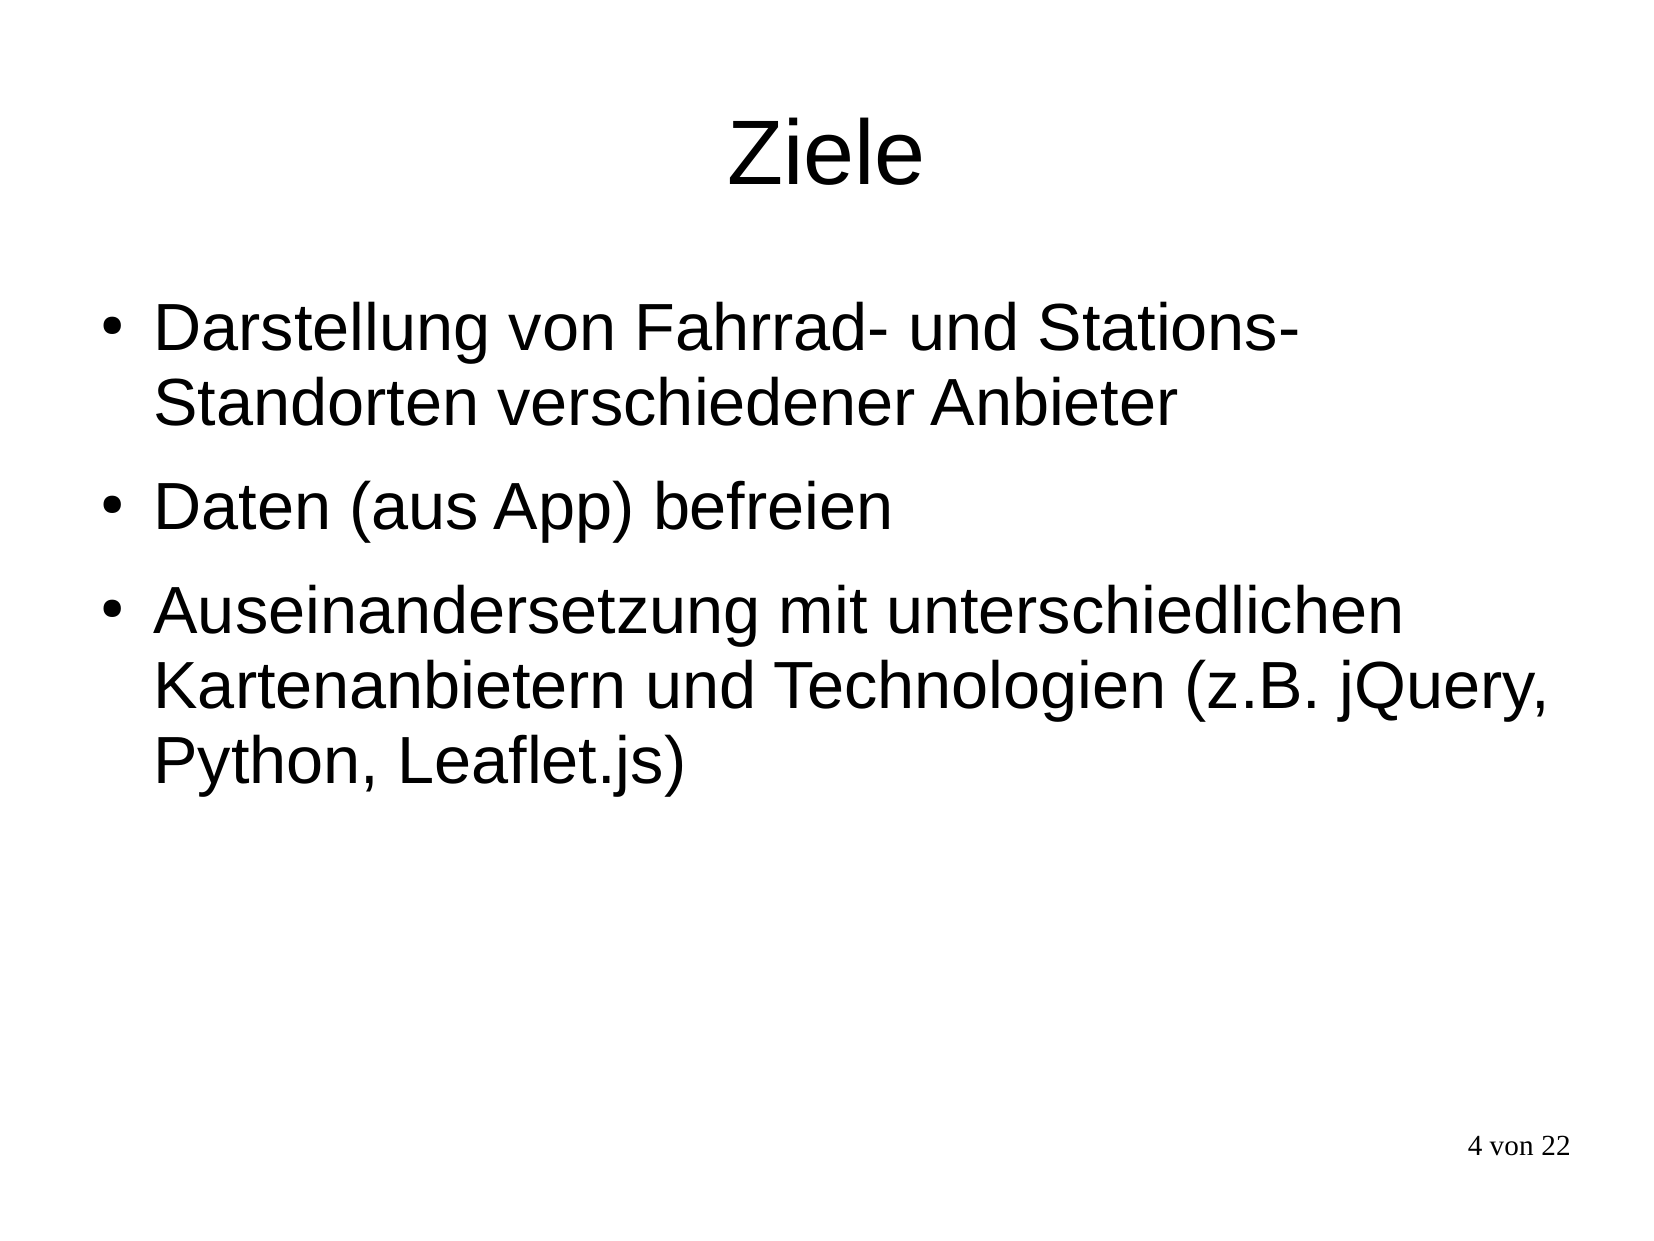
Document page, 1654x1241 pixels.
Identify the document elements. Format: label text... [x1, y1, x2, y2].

title Ziele [82, 49, 1571, 257]
list Darstellung von Fahrrad- und Stations-Standorten verschiedener Anbieter Daten (aus App) befreien Auseinandersetzung mit unterschiedlichen Kartenanbietern und Technologien (z.B. jQuery, Python, Leaflet.js) [82, 290, 1571, 1010]
